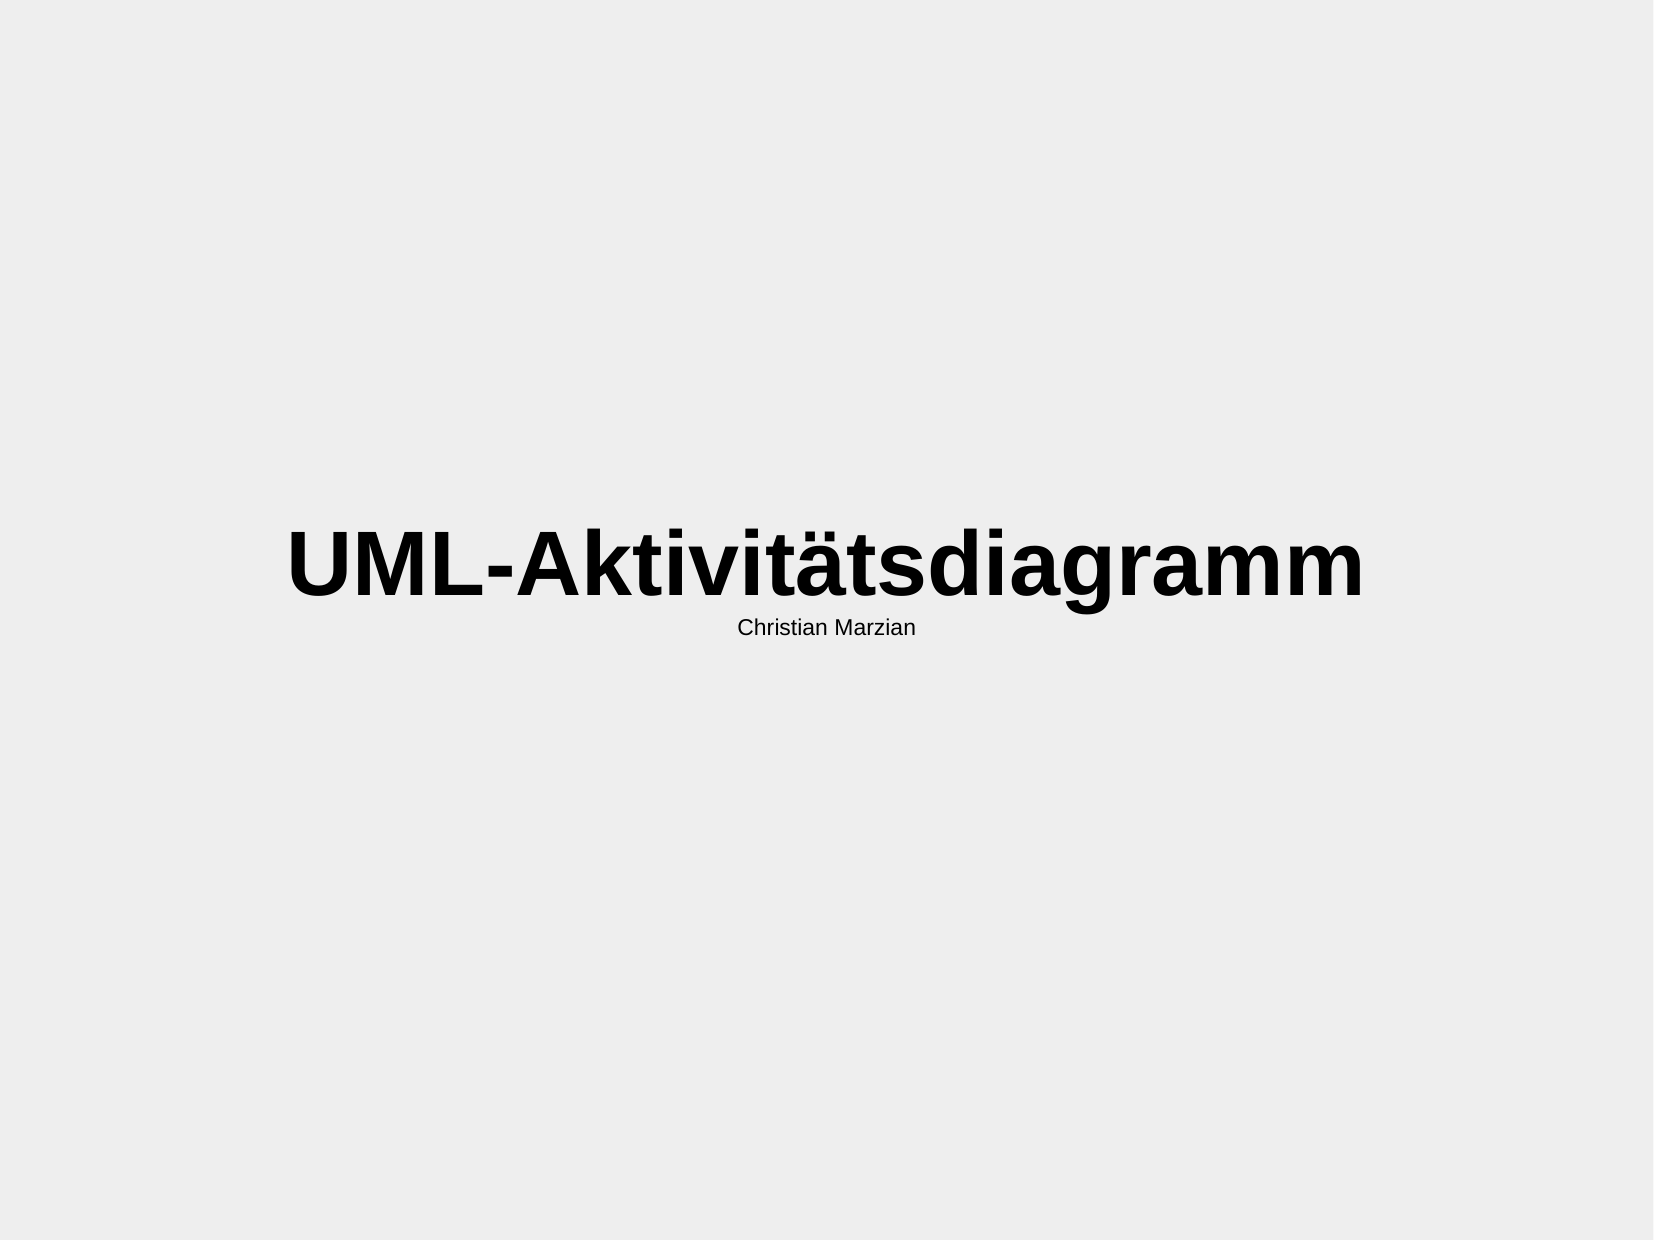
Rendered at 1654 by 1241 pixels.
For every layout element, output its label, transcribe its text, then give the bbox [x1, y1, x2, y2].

subtitle UML-Aktivitätsdiagramm Christian Marzian [0, 0, 1654, 1241]
